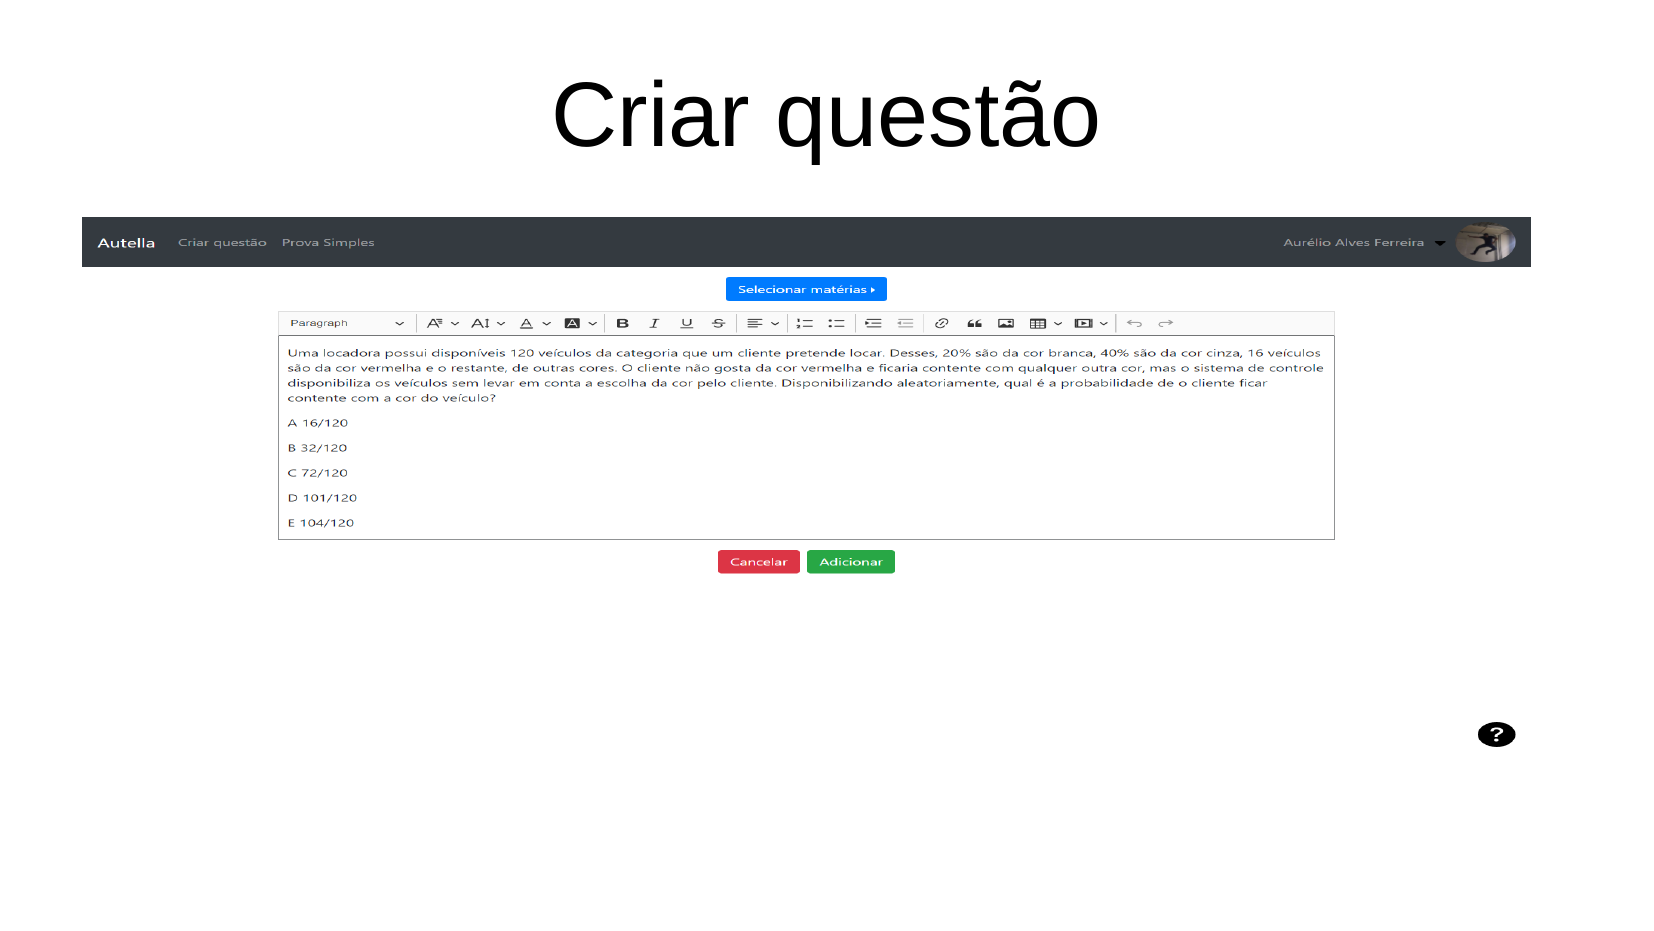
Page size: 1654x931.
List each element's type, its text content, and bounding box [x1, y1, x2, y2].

picture [82, 217, 1571, 758]
title Criar questão [82, 37, 1571, 193]
